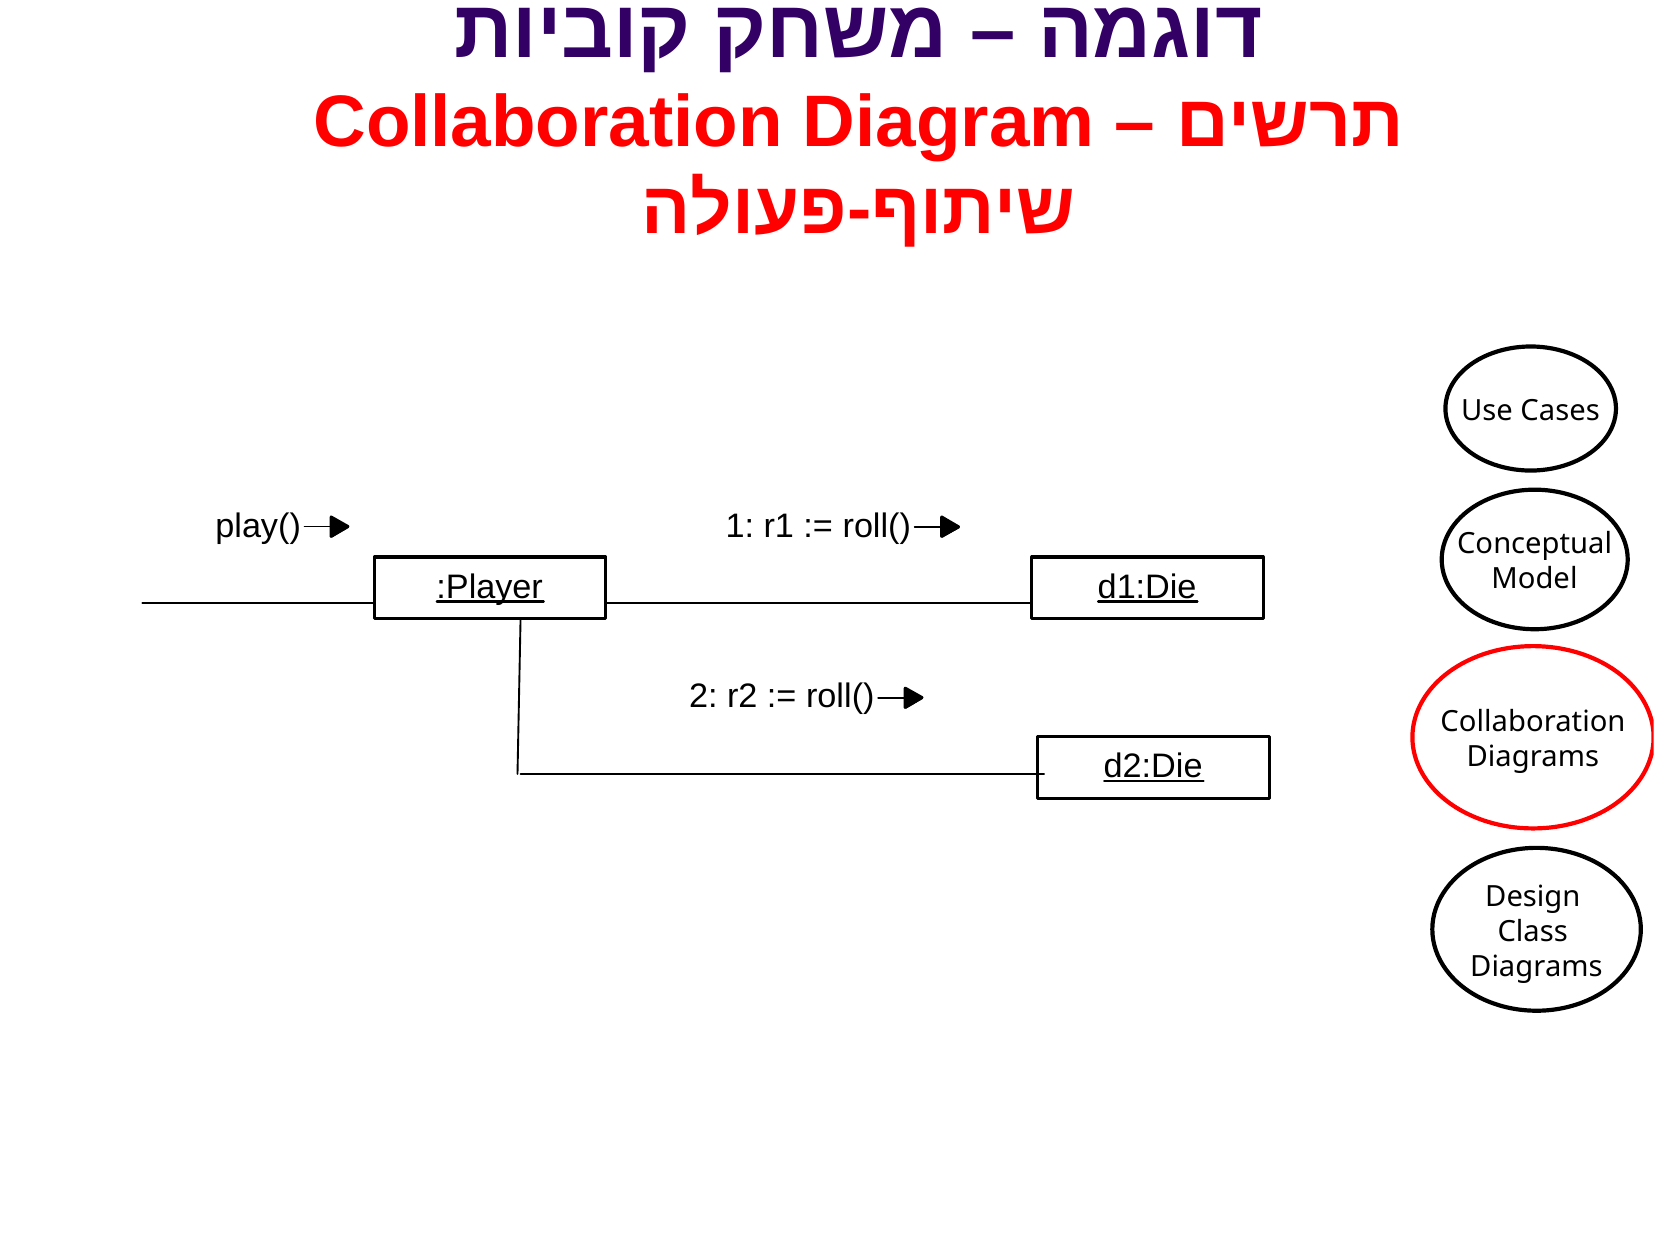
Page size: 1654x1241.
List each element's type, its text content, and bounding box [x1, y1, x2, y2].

text_box Conceptual Model [1441, 489, 1628, 630]
text_box Use Cases [1445, 346, 1616, 471]
picture [136, 496, 1277, 805]
title דוגמה – משחק קוביות Collaboration Diagram – תרשים שיתוף-פעולה [82, 22, 1636, 257]
text_box Design Class Diagrams [1432, 847, 1641, 1011]
text_box Collaboration Diagrams [1412, 646, 1654, 829]
